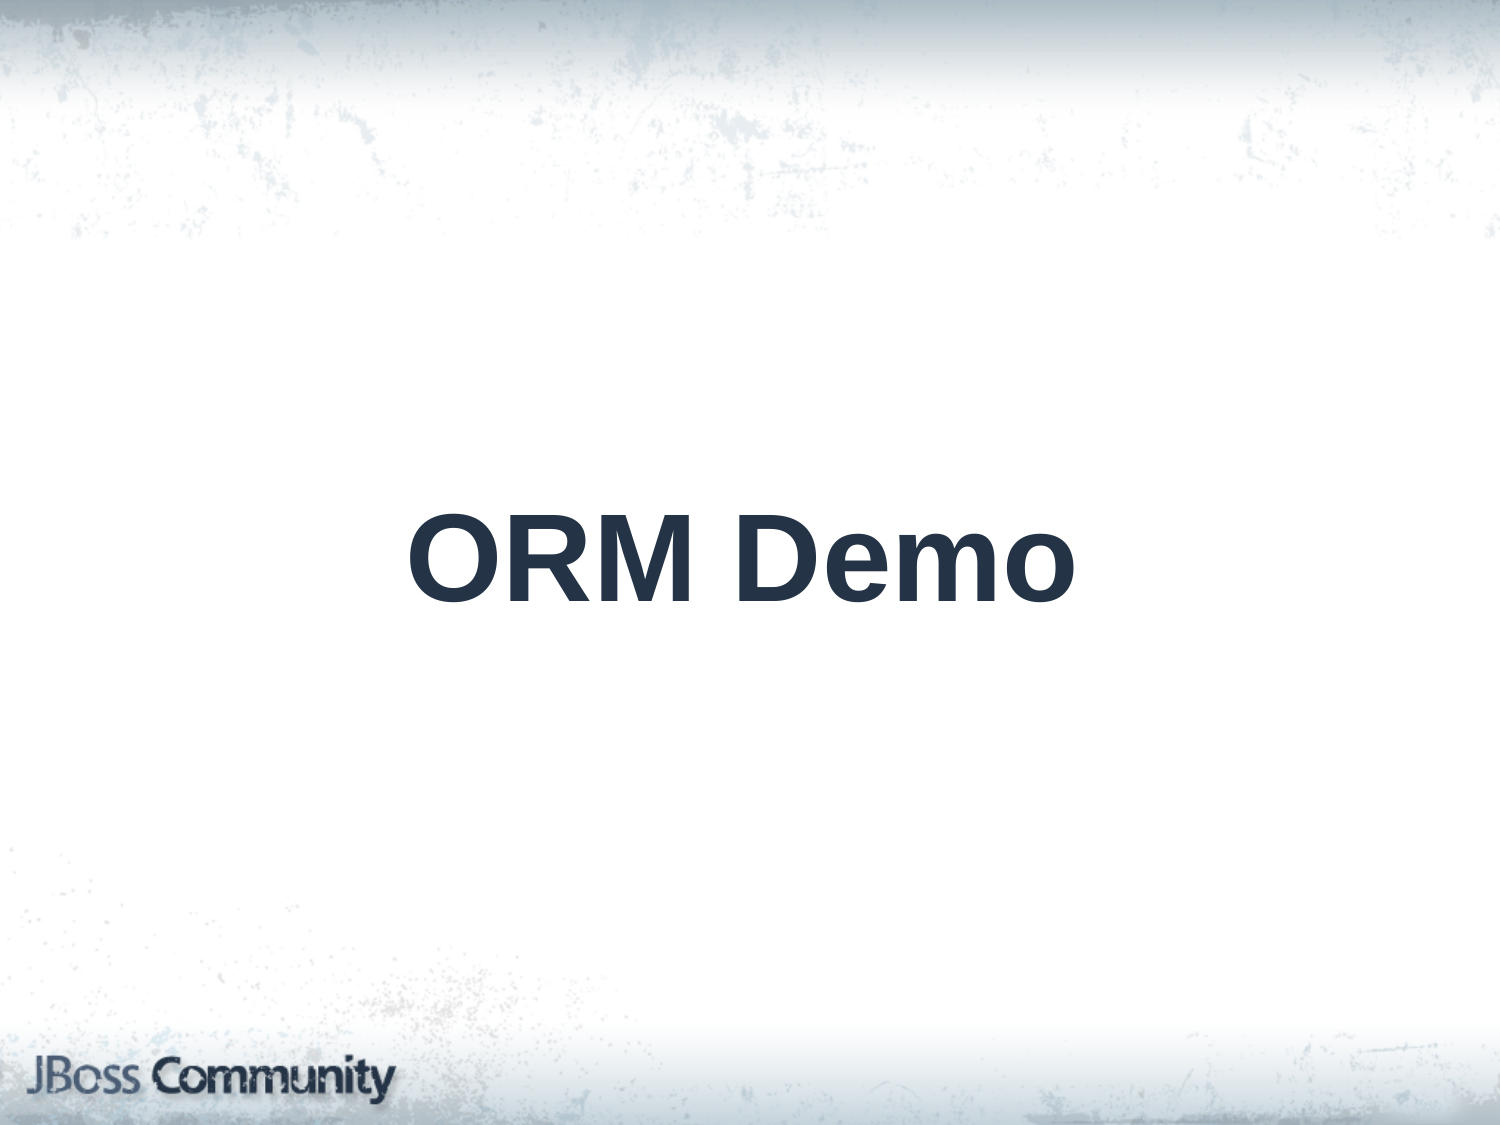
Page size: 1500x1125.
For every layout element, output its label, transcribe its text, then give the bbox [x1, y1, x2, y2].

title ORM Demo [105, 450, 1381, 653]
picture [0, 0, 1500, 1125]
